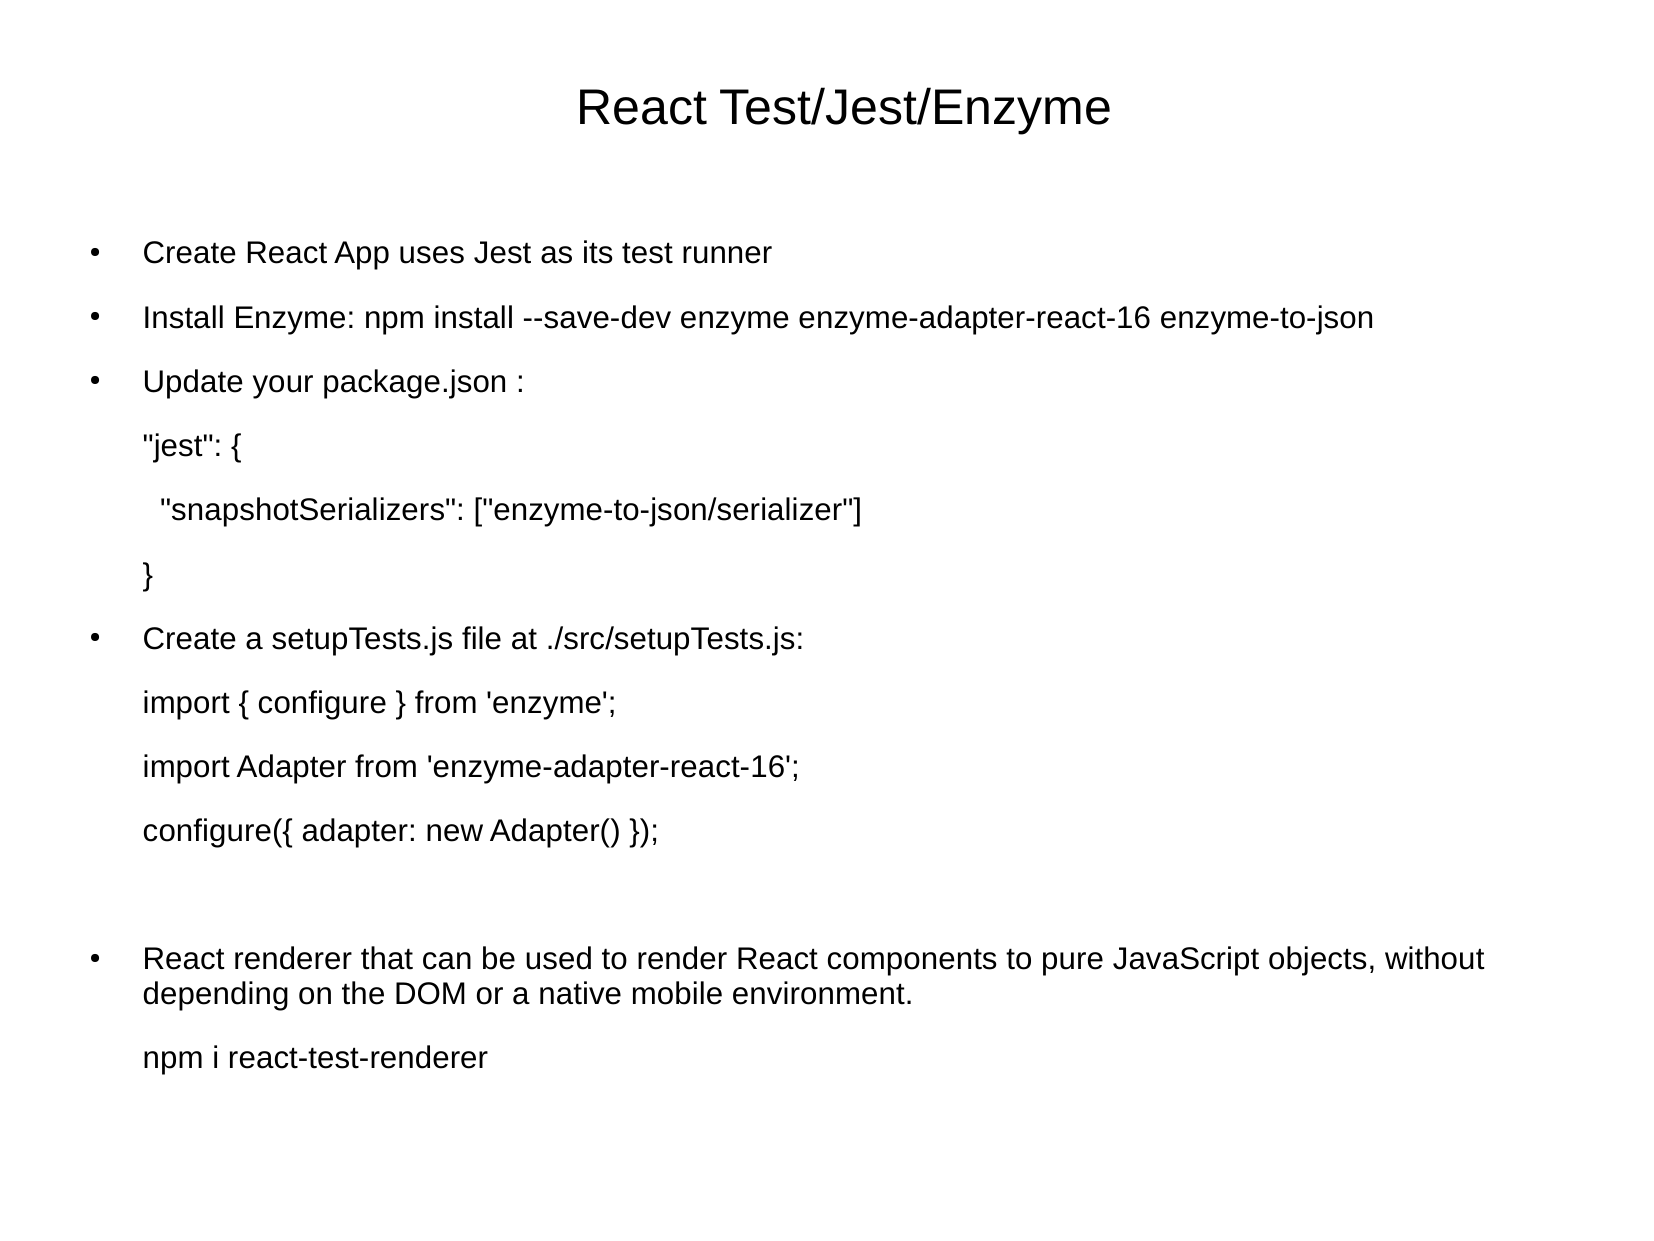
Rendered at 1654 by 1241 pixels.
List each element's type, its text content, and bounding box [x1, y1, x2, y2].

list Create React App uses Jest as its test runner Install Enzyme: npm install --save-dev enzyme enzyme-adapter-react-16 enzyme-to-json Update your package.json : "jest": { "snapshotSerializers": ["enzyme-to-json/serializer"] } Create a setupTests.js file at ./src/setupTests.js: import { configure } from 'enzyme'; import Adapter from 'enzyme-adapter-react-16'; configure({ adapter: new Adapter() }); React renderer that can be used to render React components to pure JavaScript objects, without depending on the DOM or a native mobile environment. npm i react-test-renderer [71, 171, 1561, 1241]
title React Test/Jest/Enzyme [82, 49, 1571, 166]
